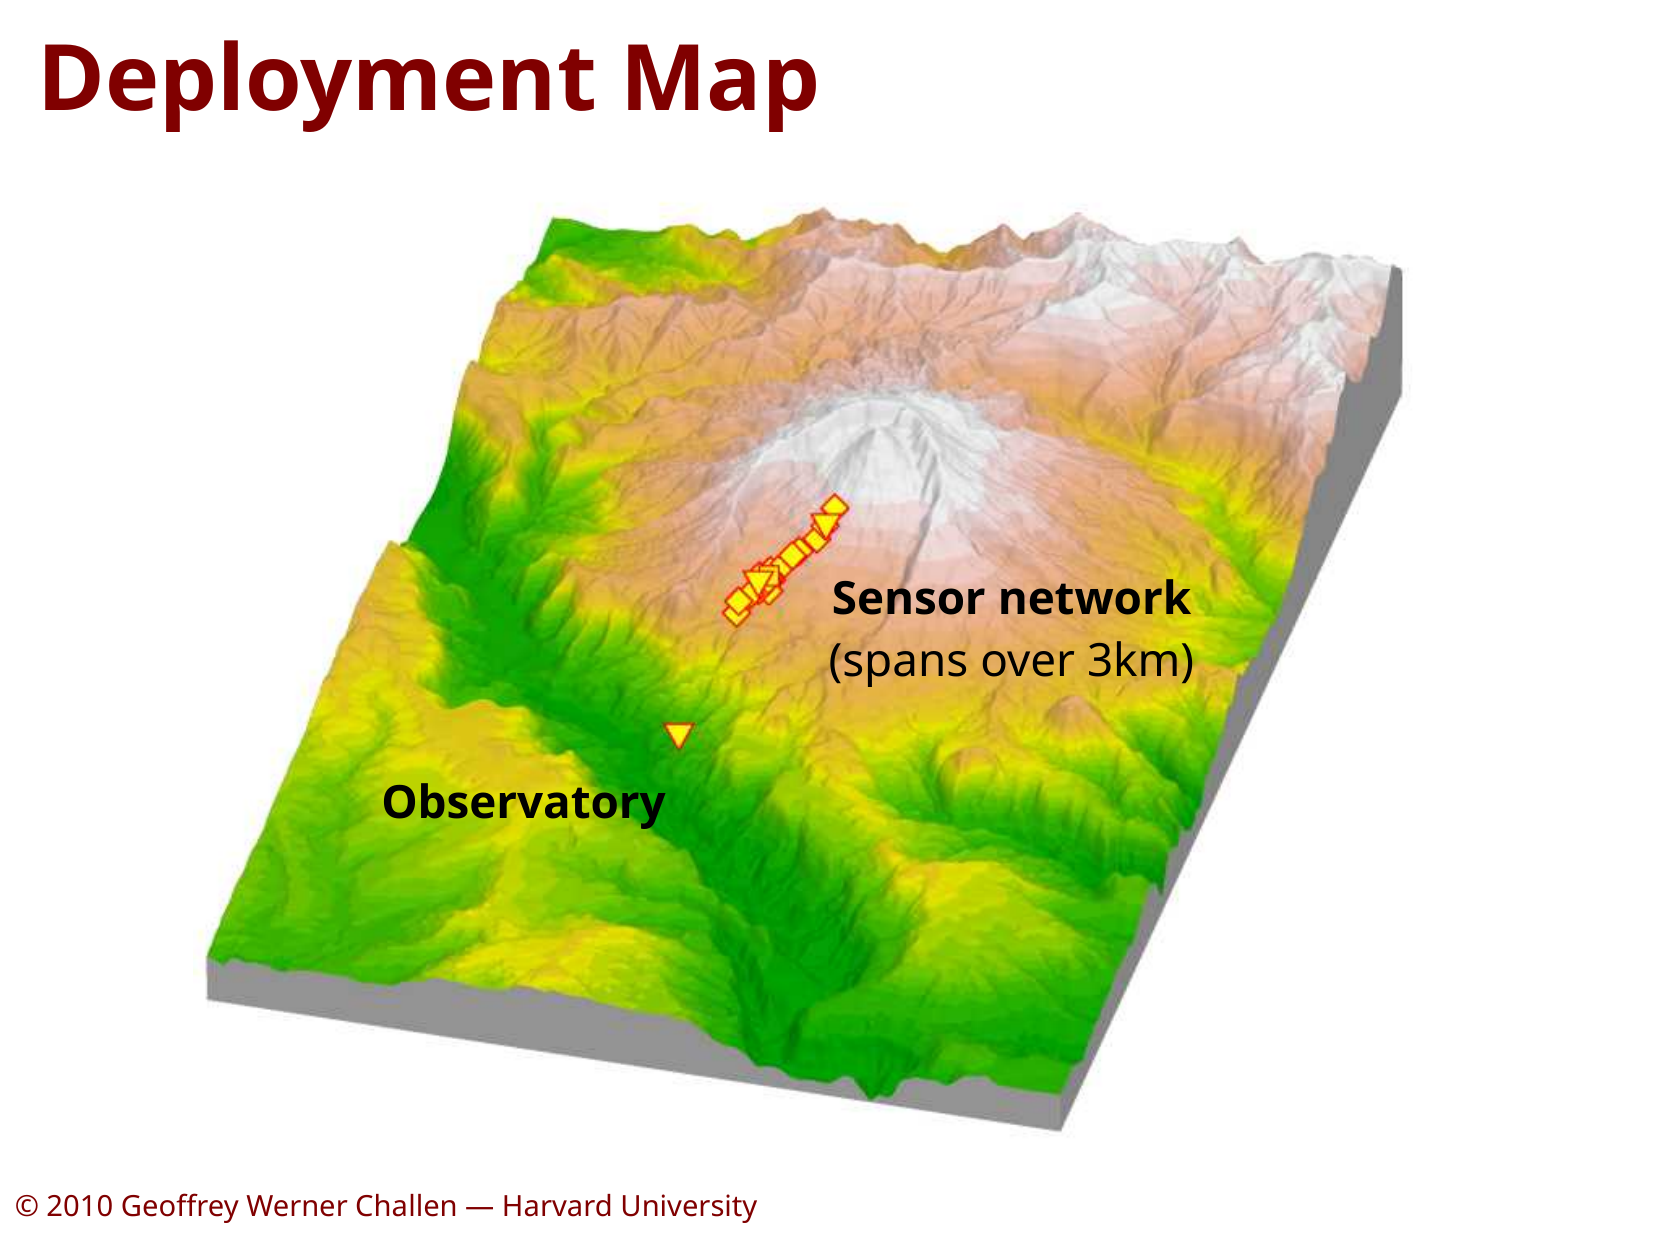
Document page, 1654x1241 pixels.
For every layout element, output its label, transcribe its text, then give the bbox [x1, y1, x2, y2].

text_box Observatory [366, 762, 688, 832]
text_box Sensor network (spans over 3km) [813, 557, 1227, 681]
title Deployment Map [0, 7, 1654, 143]
picture [193, 177, 1414, 1151]
